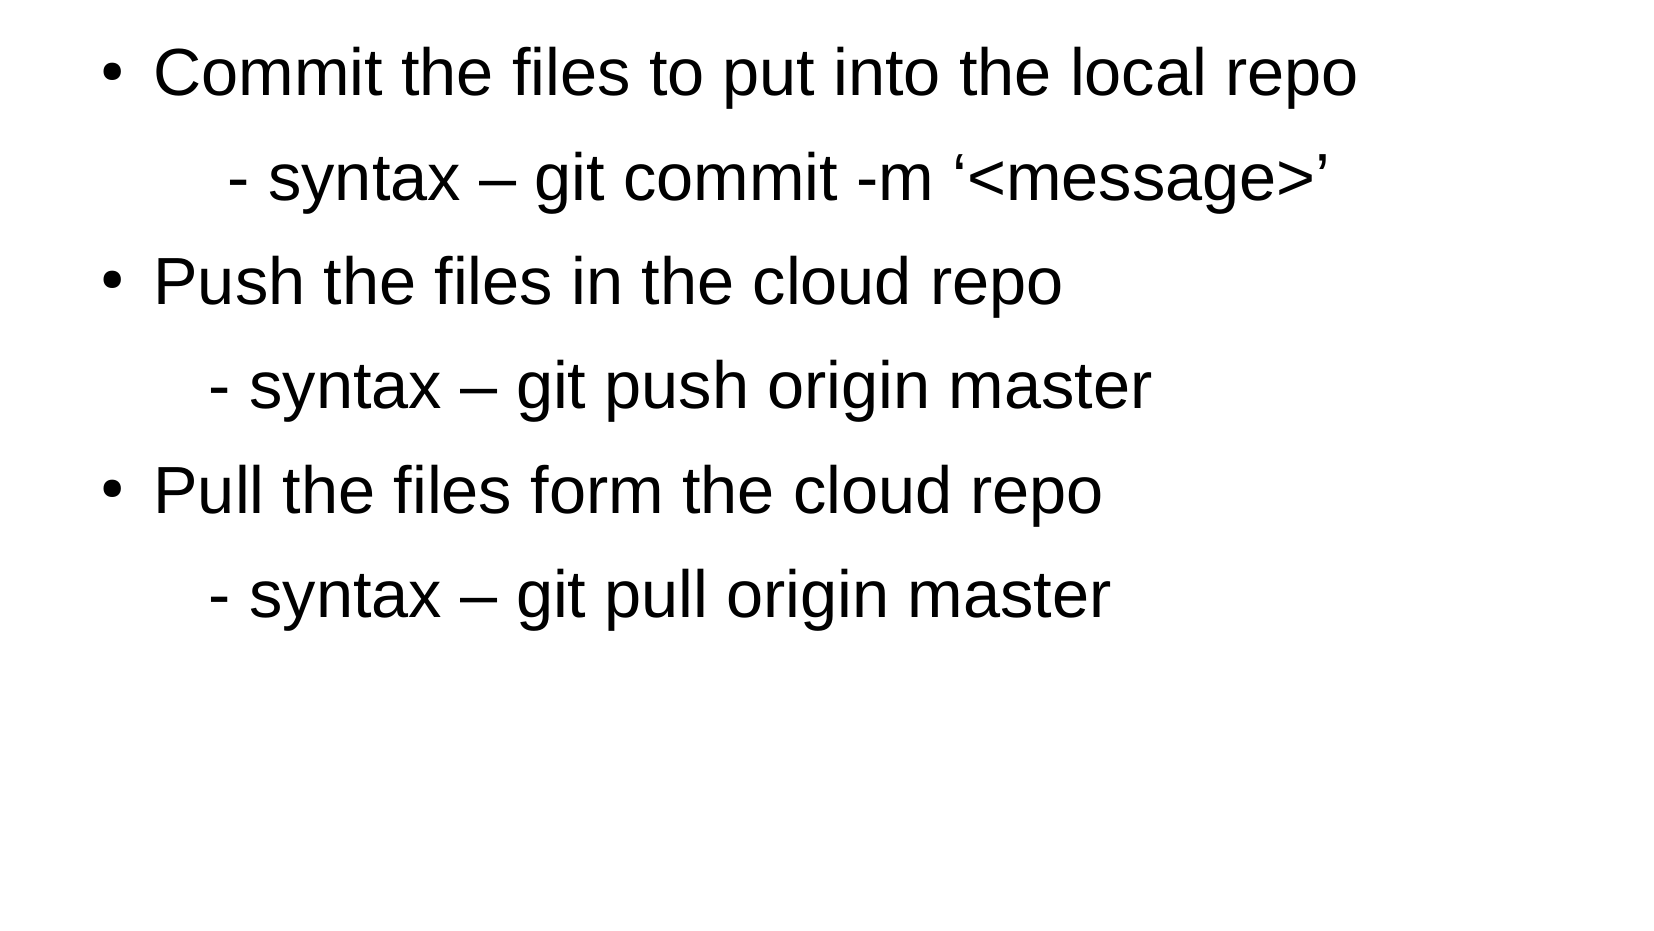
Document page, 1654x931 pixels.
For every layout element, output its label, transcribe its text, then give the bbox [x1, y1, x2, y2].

list Commit the files to put into the local repo - syntax – git commit -m ‘<message>’ Push the files in the cloud repo - syntax – git push origin master Pull the files form the cloud repo - syntax – git pull origin master [82, 35, 1571, 910]
